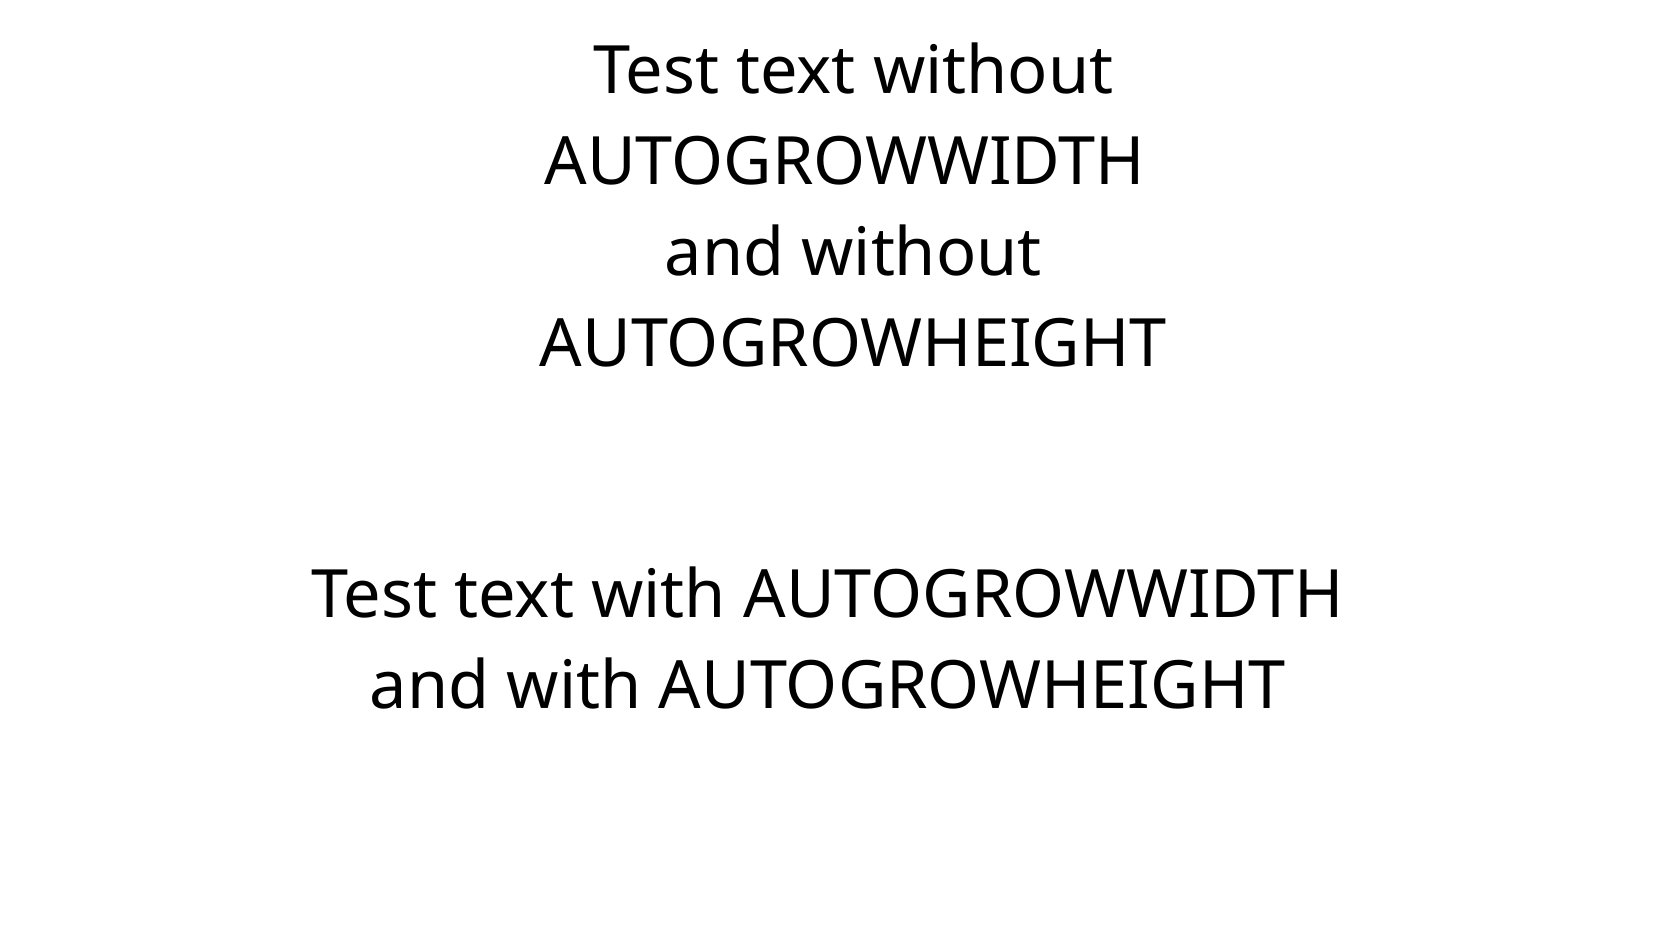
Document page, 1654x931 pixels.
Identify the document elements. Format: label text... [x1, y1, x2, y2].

text_box Test text with AUTOGROWWIDTH and with AUTOGROWHEIGHT [348, 562, 1308, 712]
subtitle Test text without AUTOGROWWIDTH and without AUTOGROWHEIGHT [382, 166, 1325, 242]
